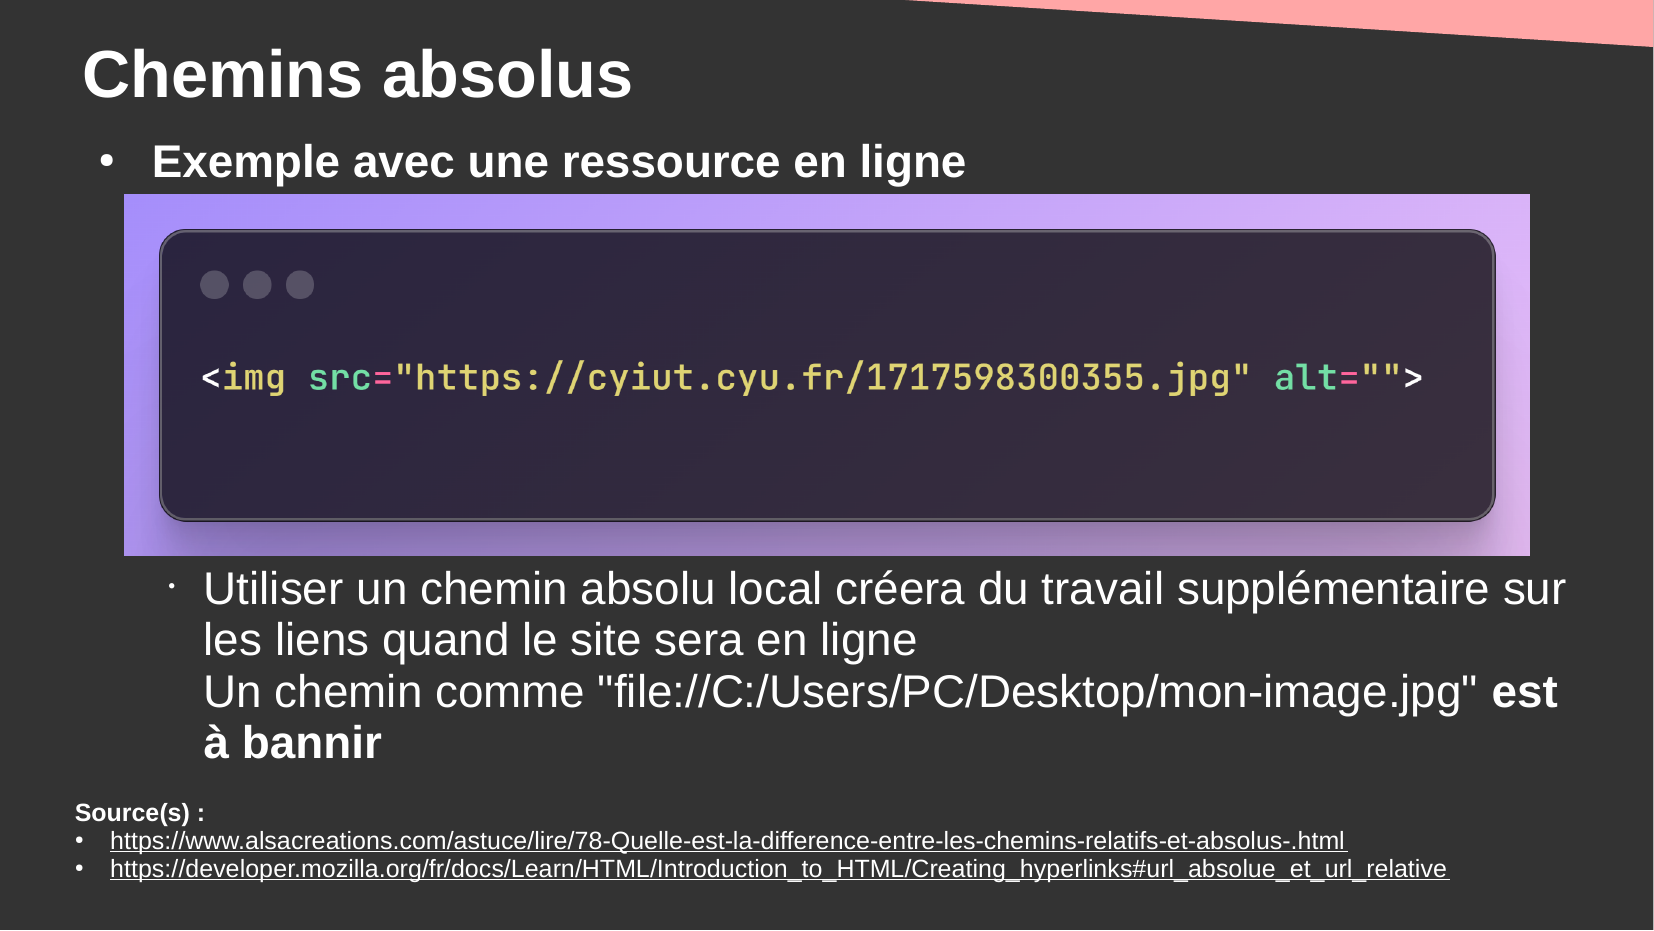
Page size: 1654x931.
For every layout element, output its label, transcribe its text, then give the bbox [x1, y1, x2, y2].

text_box Utiliser un chemin absolu local créera du travail supplémentaire sur les liens quand le site sera en ligne Un chemin comme "file://C:/Users/PC/Desktop/mon-image.jpg" est à bannir [153, 555, 1595, 776]
text_box Source(s) : https://www.alsacreations.com/astuce/lire/78-Quelle-est-la-difference-entre-les-chemins-relatifs-et-absolus-.html https://developer.mozilla.org/fr/docs/Learn/HTML/Introduction_to_HTML/Creating_hyperlinks#url_absolue_et_url_relative [60, 791, 1642, 931]
text_box [905, 0, 1654, 48]
title Chemins absolus [82, 37, 1040, 122]
picture [124, 194, 1530, 556]
list Exemple avec une ressource en ligne [80, 135, 1546, 249]
